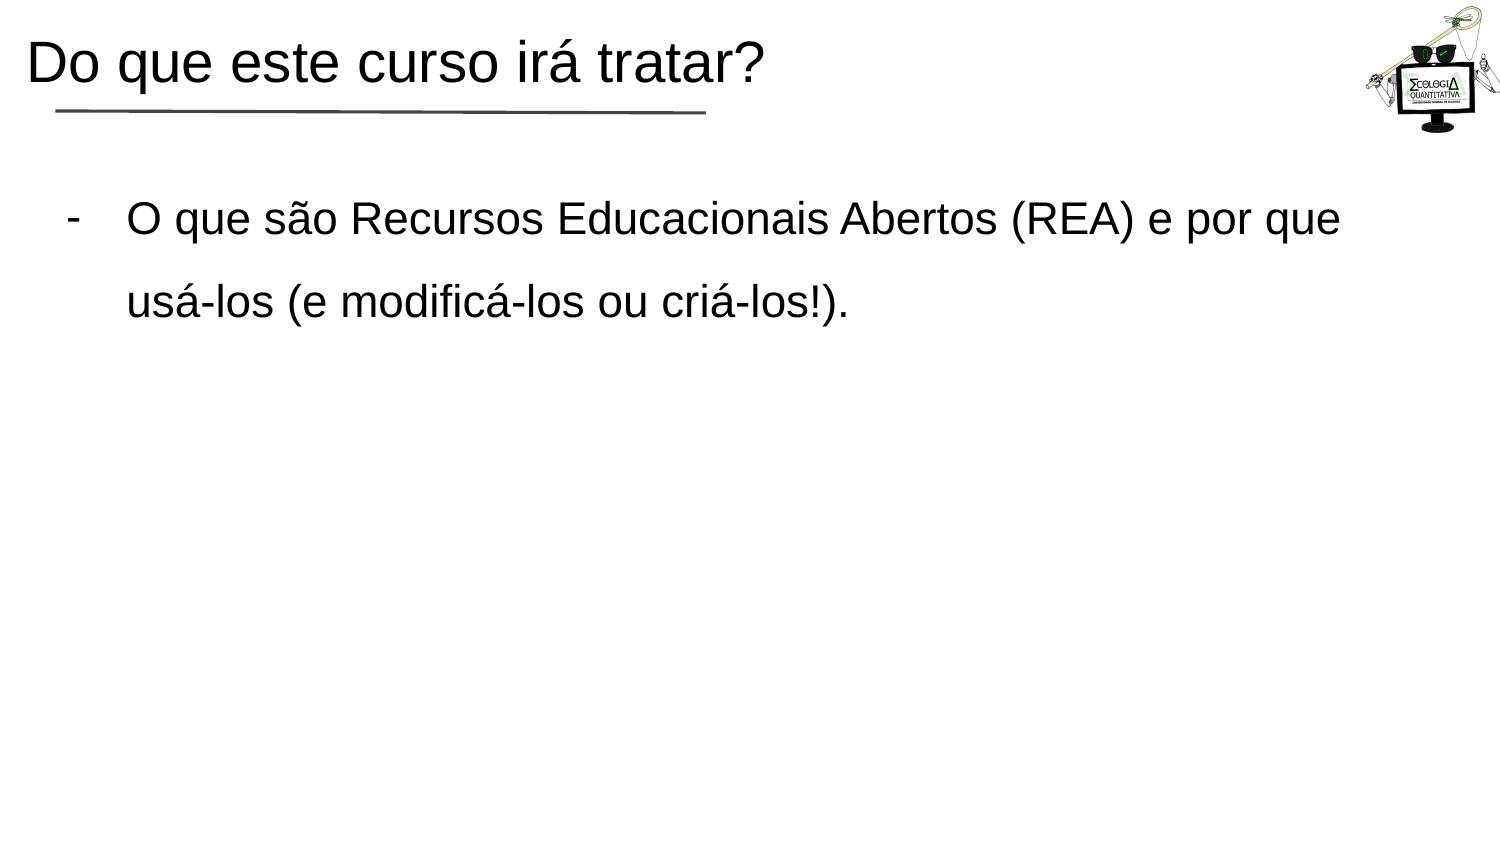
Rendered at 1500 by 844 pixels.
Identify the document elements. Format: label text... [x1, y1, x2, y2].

picture [1365, 3, 1500, 135]
text_box O que são Recursos Educacionais Abertos (REA) e por que usá-los (e modificá-los ou criá-los!). [36, 146, 1417, 566]
text_box Do que este curso irá tratar? [11, 9, 1210, 117]
